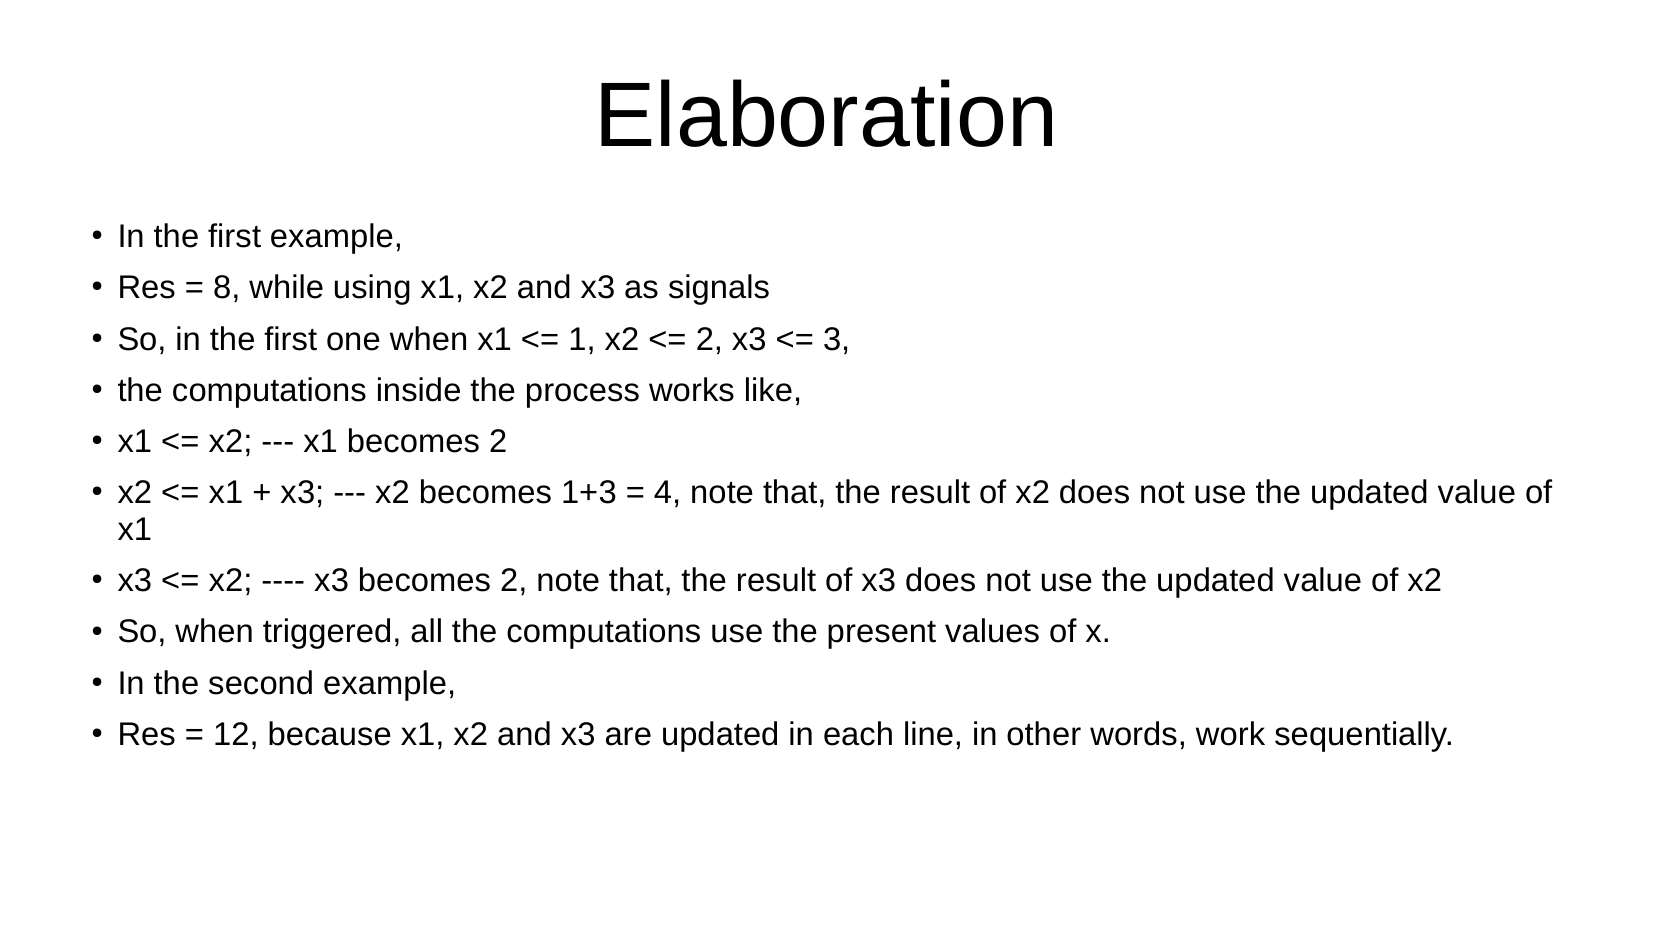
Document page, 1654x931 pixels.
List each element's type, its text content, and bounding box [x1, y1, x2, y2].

title Elaboration [82, 37, 1571, 193]
list In the first example, Res = 8, while using x1, x2 and x3 as signals So, in the first one when x1 <= 1, x2 <= 2, x3 <= 3, the computations inside the process works like, x1 <= x2; --- x1 becomes 2 x2 <= x1 + x3; --- x2 becomes 1+3 = 4, note that, the result of x2 does not use the updated value of x1 x3 <= x2; ---- x3 becomes 2, note that, the result of x3 does not use the updated value of x2 So, when triggered, all the computations use the present values of x. In the second example, Res = 12, because x1, x2 and x3 are updated in each line, in other words, work sequentially. [82, 217, 1571, 758]
